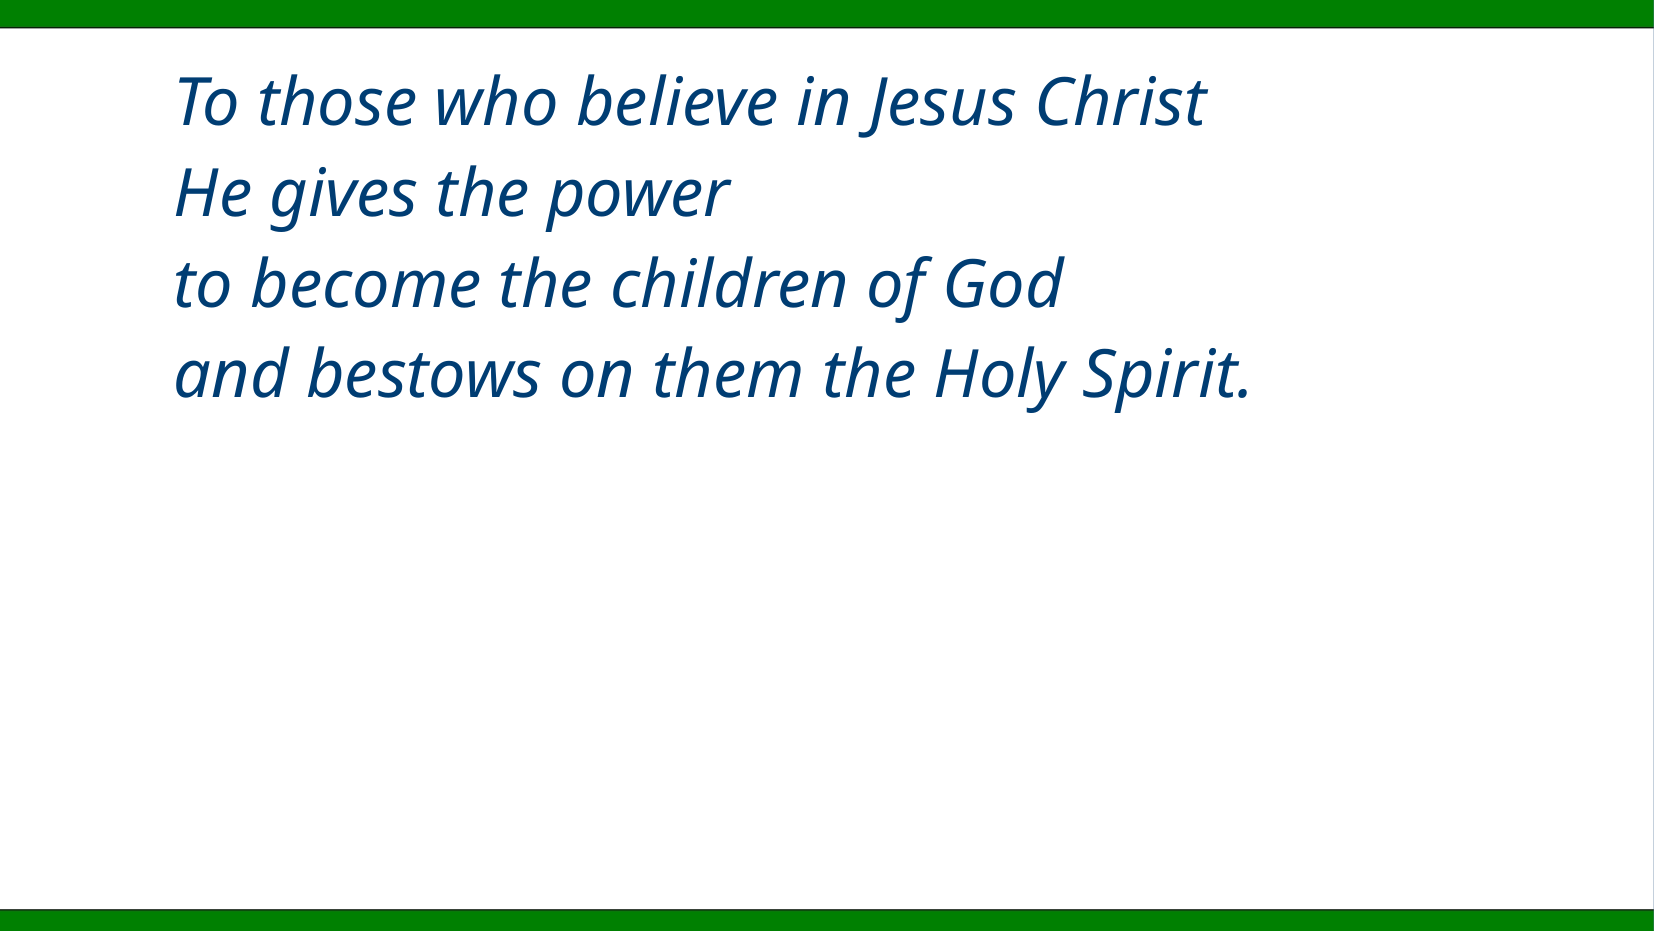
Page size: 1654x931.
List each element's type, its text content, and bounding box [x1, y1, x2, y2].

picture [0, 0, 1654, 931]
text_box To those who believe in Jesus Christ He gives the power to become the children of God and bestows on them the Holy Spirit. [90, 46, 1561, 417]
